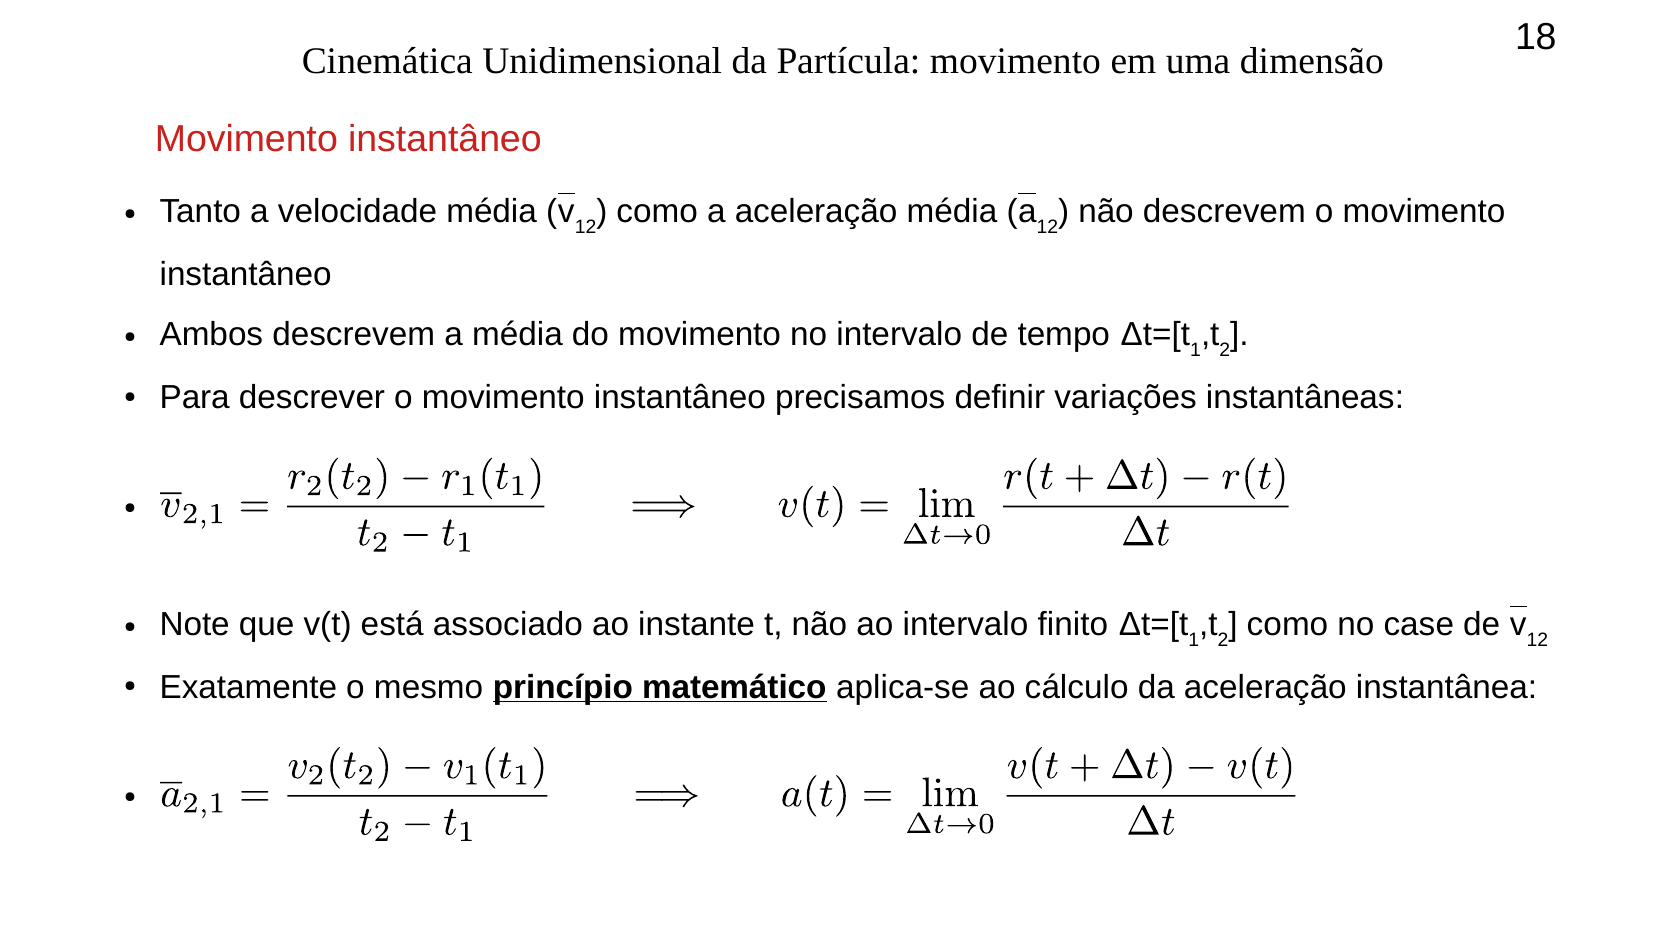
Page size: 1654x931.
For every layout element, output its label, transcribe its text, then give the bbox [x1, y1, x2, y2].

text_box <number> [1500, 7, 1654, 78]
text_box Cinemática Unidimensional da Partícula: movimento em uma dimensão [287, 11, 1401, 89]
text_box Tanto a velocidade média (v12) como a aceleração média (a12) não descrevem o movimento instantâneo Ambos descrevem a média do movimento no intervalo de tempo Δt=[t1,t2]. Para descrever o movimento instantâneo precisamos definir variações instantâneas: Note que v(t) está associado ao instante t, não ao intervalo finito Δt=[t1,t2] como no case de v12 Exatamente o mesmo princípio matemático aplica-se ao cálculo da aceleração instantânea: [109, 162, 1608, 824]
text_box Movimento instantâneo [140, 109, 557, 167]
picture [158, 745, 1297, 843]
picture [158, 456, 1291, 554]
